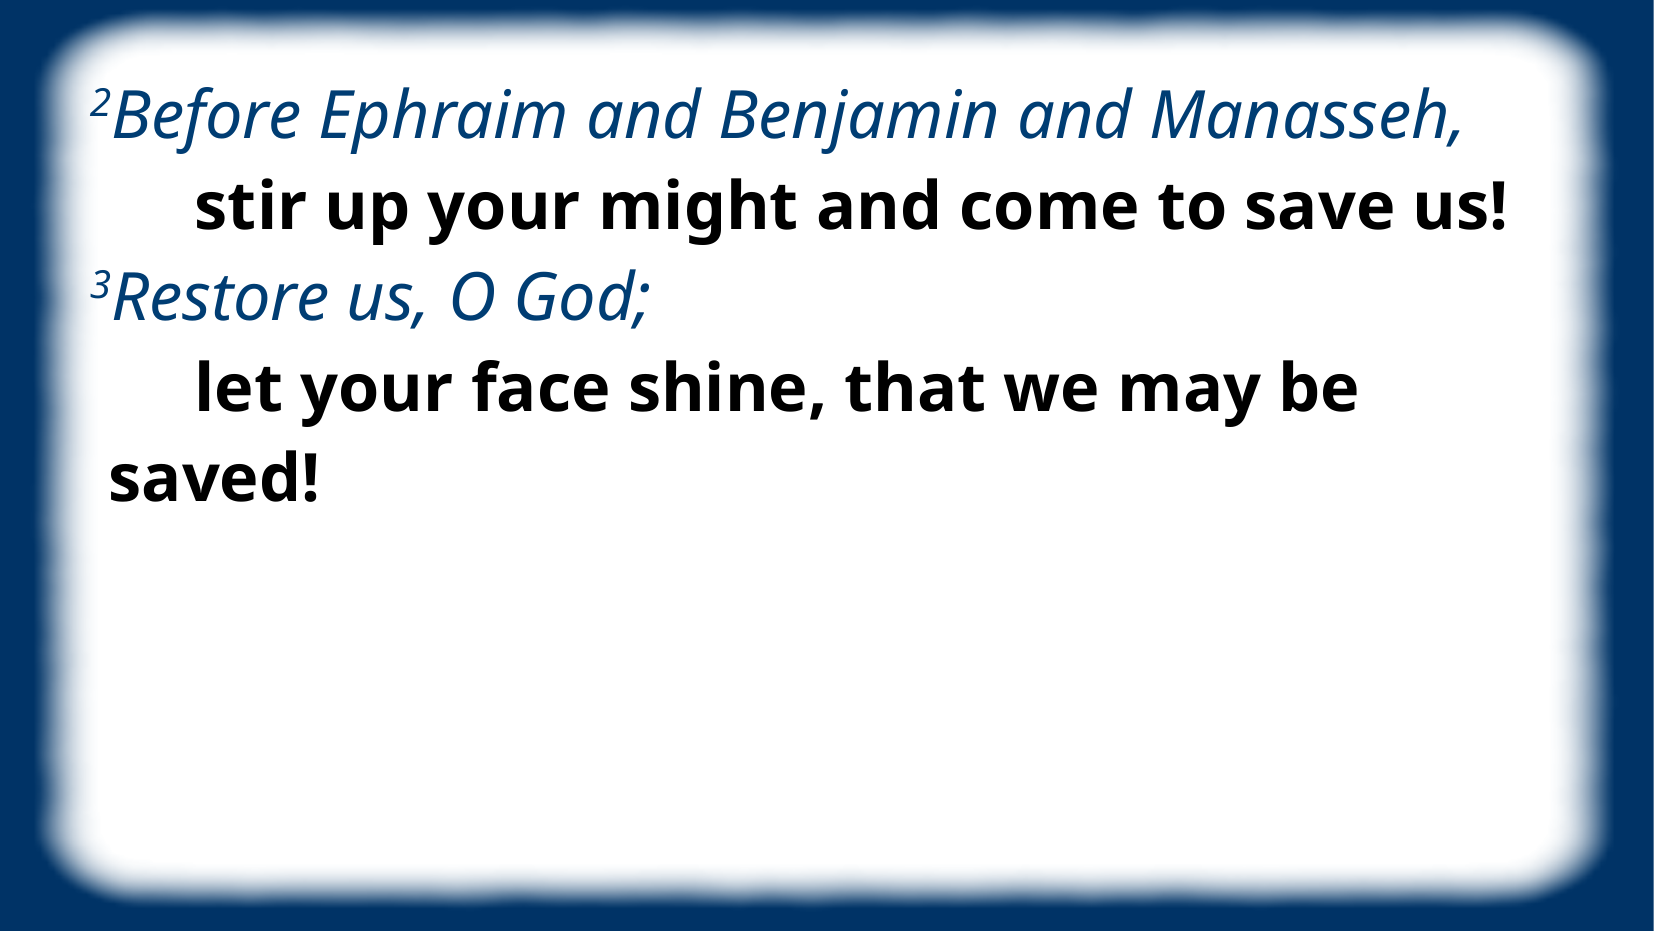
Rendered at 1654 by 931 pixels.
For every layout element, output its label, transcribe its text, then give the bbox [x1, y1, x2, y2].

text_box 2Before Ephraim and Benjamin and Manasseh, stir up your might and come to save us! 3Restore us, O God; let your face shine, that we may be saved! [75, 60, 1591, 430]
picture [0, 0, 1654, 931]
